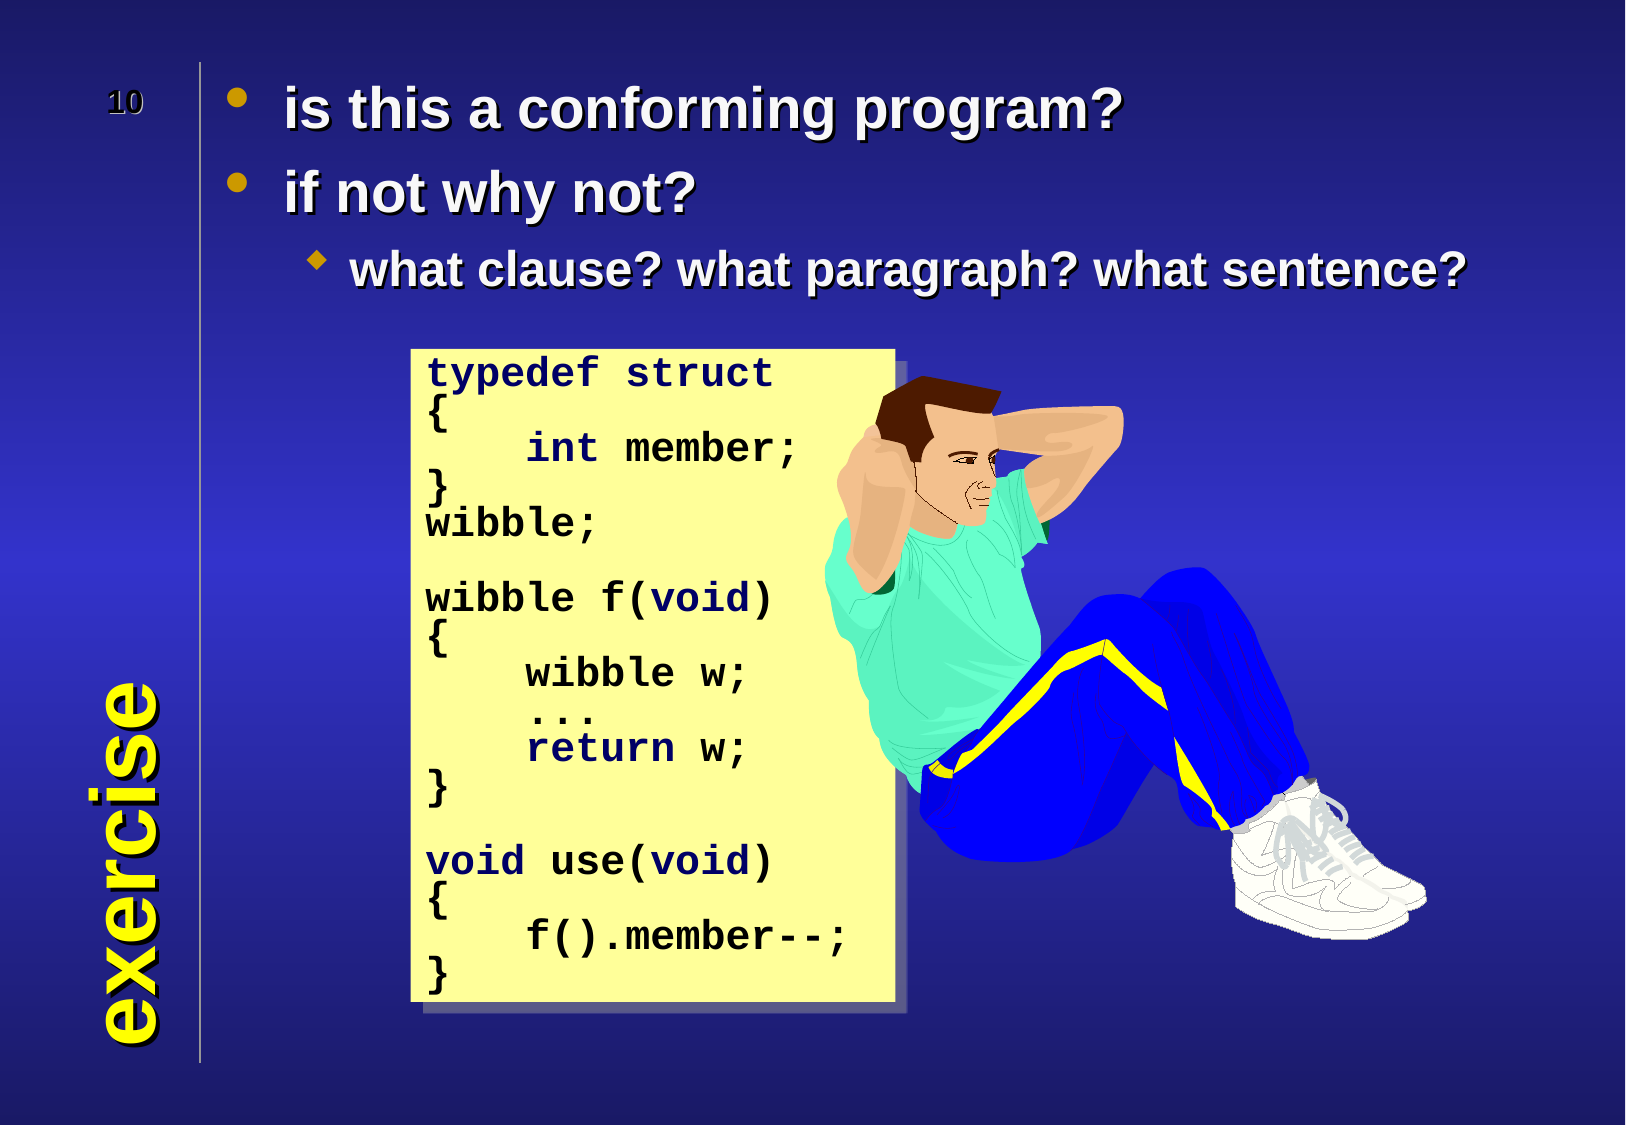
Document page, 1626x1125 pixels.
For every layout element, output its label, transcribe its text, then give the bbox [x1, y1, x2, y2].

text_box typedef struct { int member; } wibble; wibble f(void) { wibble w; ... return w; } void use(void) { f().member--; } [410, 348, 896, 1002]
list is this a conforming program? if not why not? what clause? what paragraph? what sentence? [212, 62, 1550, 1063]
text_box [1301, 830, 1311, 839]
text_box [824, 376, 1427, 939]
text_box [1360, 848, 1371, 856]
text_box [1279, 836, 1285, 861]
text_box [1347, 835, 1360, 845]
text_box [1316, 814, 1323, 836]
title exercise [50, 187, 188, 1063]
text_box [1073, 735, 1154, 850]
